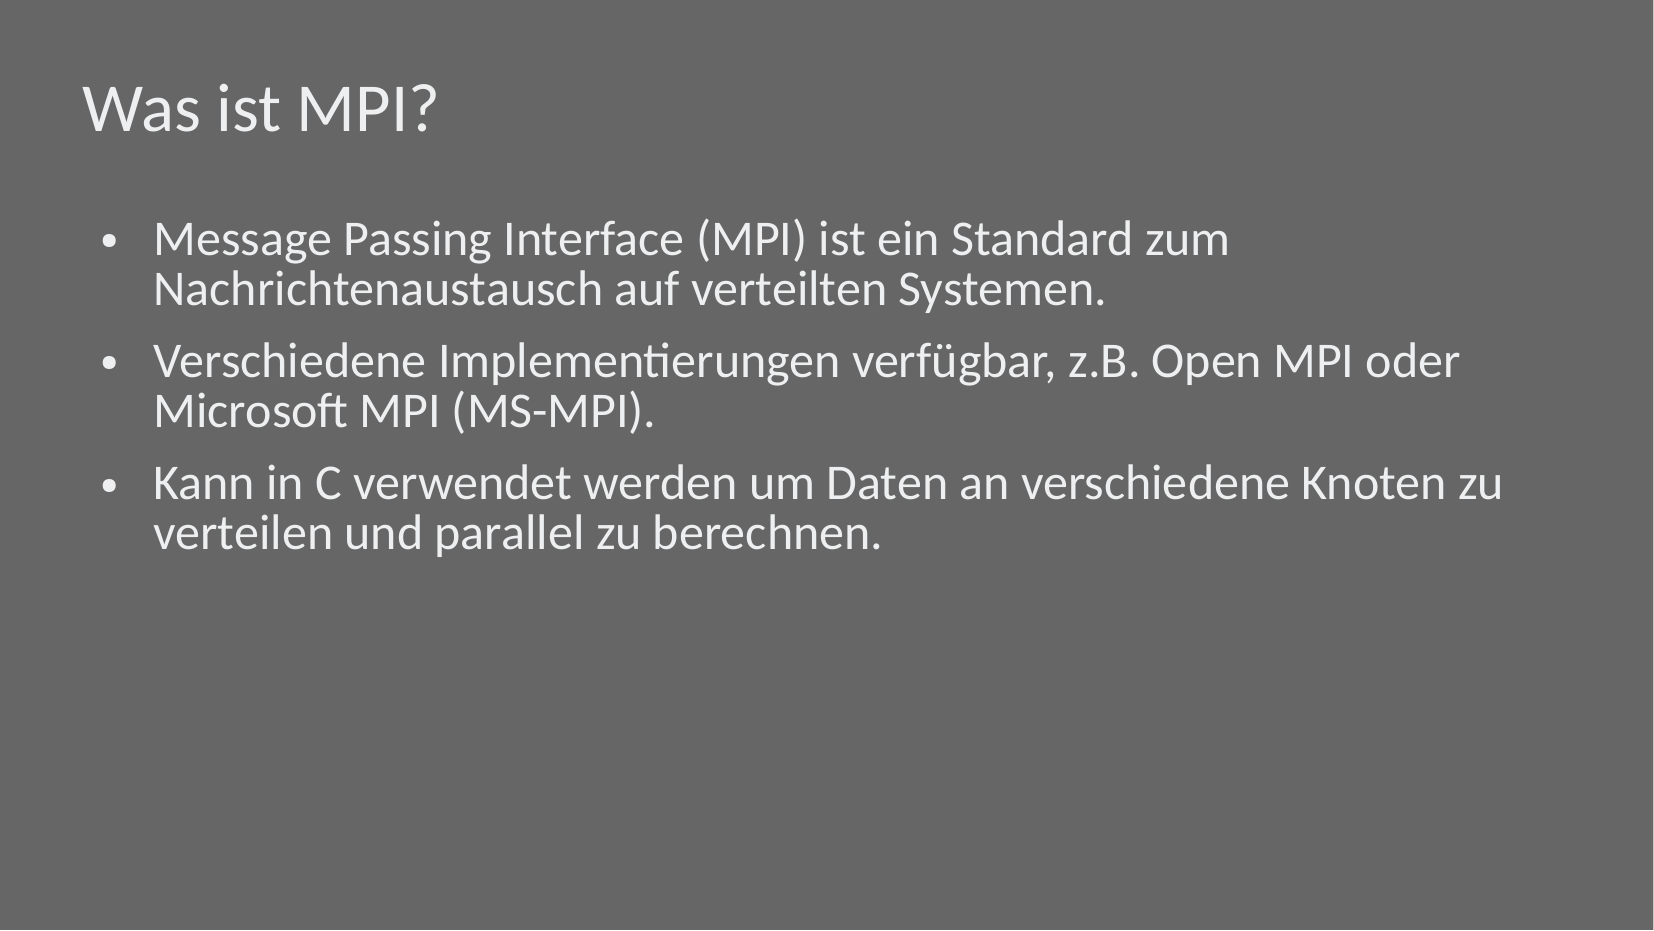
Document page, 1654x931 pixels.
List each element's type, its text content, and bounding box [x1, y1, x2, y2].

list Message Passing Interface (MPI) ist ein Standard zum Nachrichtenaustausch auf verteilten Systemen. Verschiedene Implementierungen verfügbar, z.B. Open MPI oder Microsoft MPI (MS-MPI). Kann in C verwendet werden um Daten an verschiedene Knoten zu verteilen und parallel zu berechnen. [82, 217, 1571, 821]
title Was ist MPI? [82, 42, 1571, 187]
